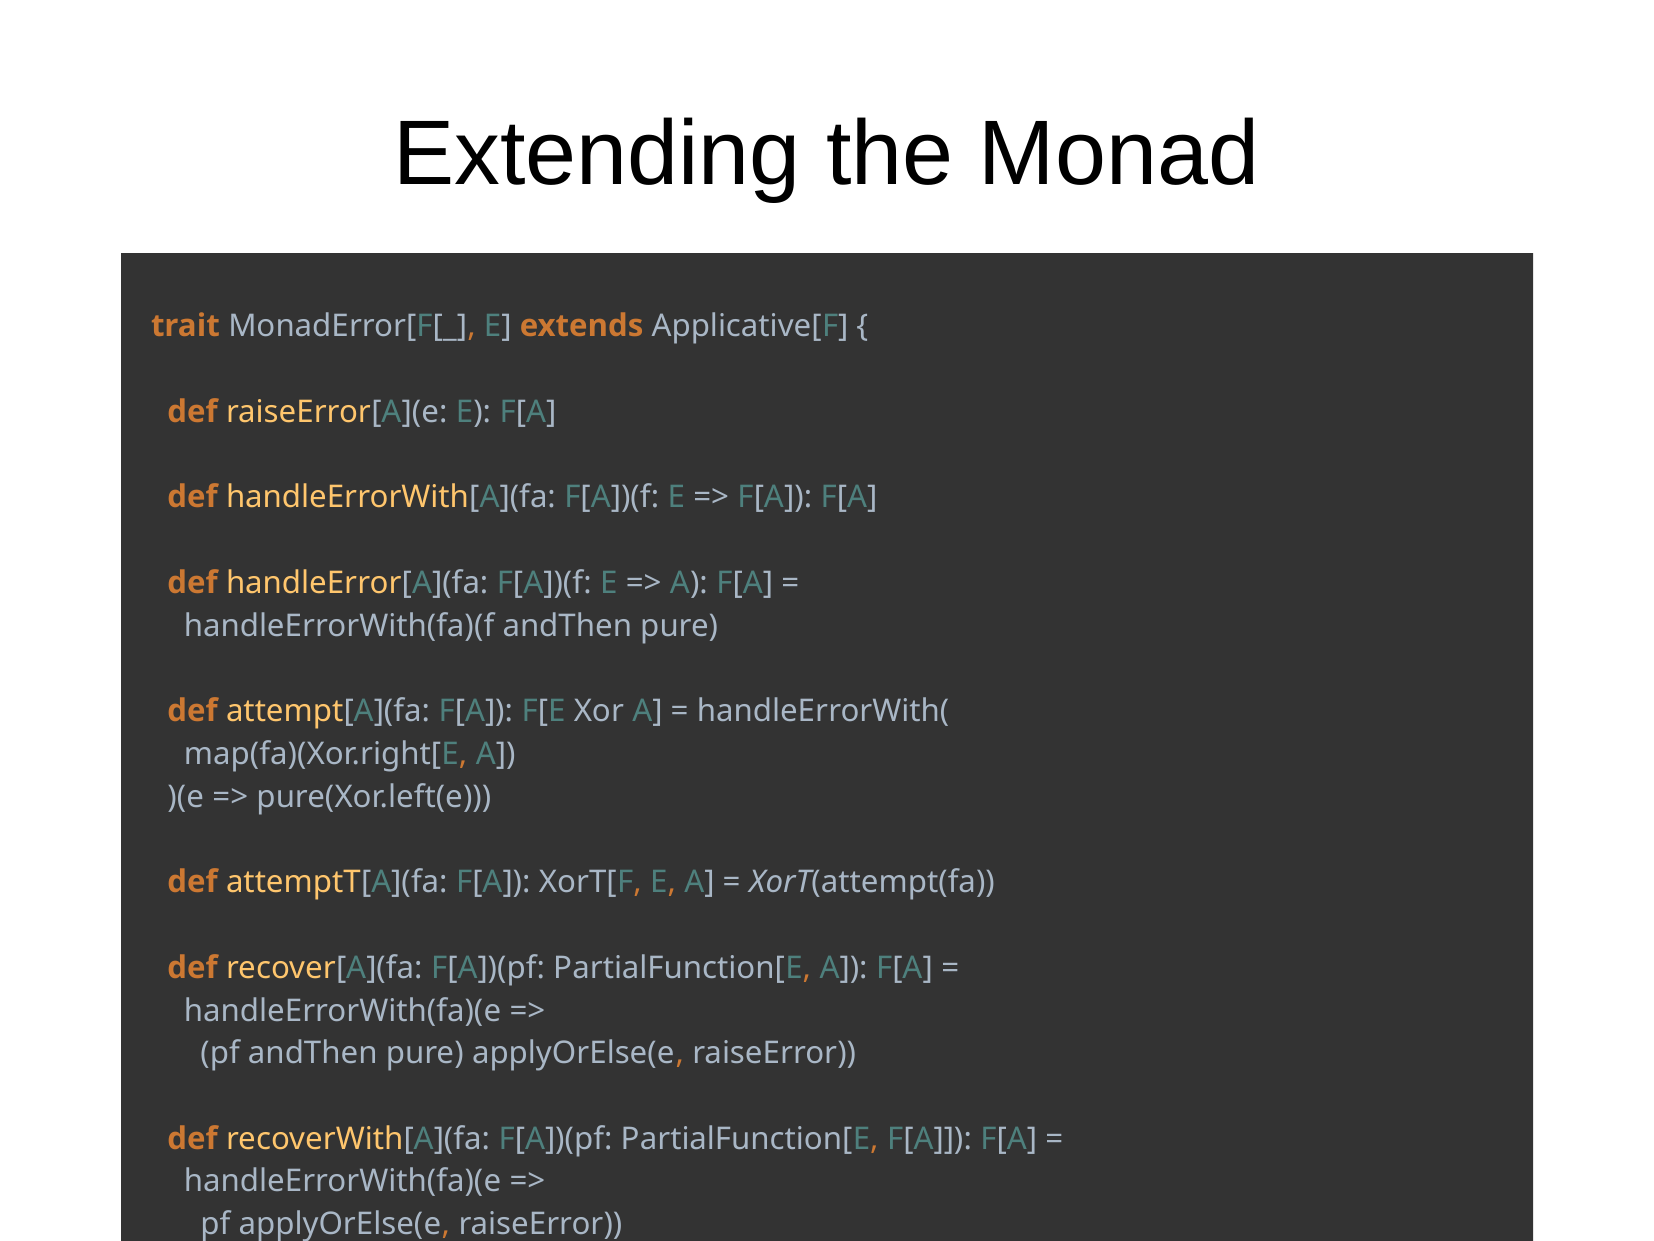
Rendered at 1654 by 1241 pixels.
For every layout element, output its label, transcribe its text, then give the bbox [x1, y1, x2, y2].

text_box trait MonadError[F[_], E] extends Applicative[F] { def raiseError[A](e: E): F[A] def handleErrorWith[A](fa: F[A])(f: E => F[A]): F[A] def handleError[A](fa: F[A])(f: E => A): F[A] = handleErrorWith(fa)(f andThen pure) def attempt[A](fa: F[A]): F[E Xor A] = handleErrorWith( map(fa)(Xor.right[E, A]) )(e => pure(Xor.left(e))) def attemptT[A](fa: F[A]): XorT[F, E, A] = XorT(attempt(fa)) def recover[A](fa: F[A])(pf: PartialFunction[E, A]): F[A] = handleErrorWith(fa)(e => (pf andThen pure) applyOrElse(e, raiseError)) def recoverWith[A](fa: F[A])(pf: PartialFunction[E, F[A]]): F[A] = handleErrorWith(fa)(e => pf applyOrElse(e, raiseError)) } [121, 253, 1534, 1185]
title Extending the Monad [82, 49, 1571, 257]
